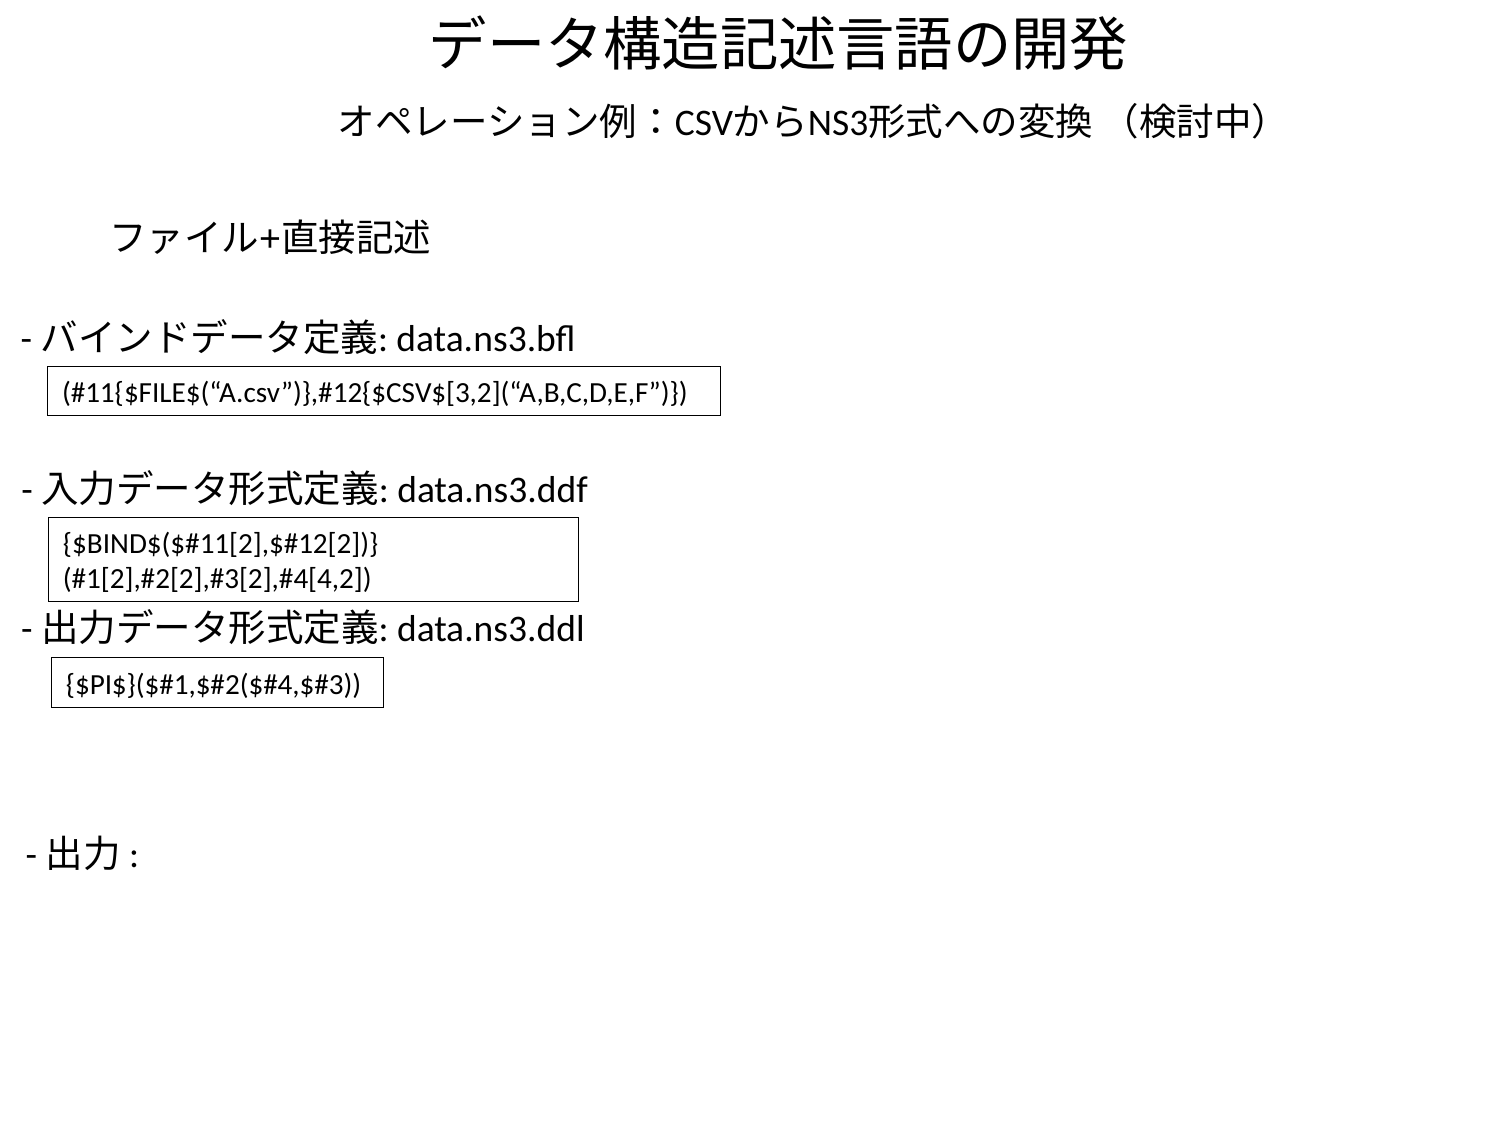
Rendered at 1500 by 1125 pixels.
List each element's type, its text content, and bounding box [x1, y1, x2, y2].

text_box - バインドデータ定義: data.ns3.bfl [5, 307, 591, 367]
text_box (#11{$FILE$(“A.csv”)},#12{$CSV$[3,2](“A,B,C,D,E,F”)}) [47, 366, 721, 416]
text_box {$PI$}($#1,$#2($#4,$#3)) [51, 657, 384, 708]
text_box - 出力 : [10, 822, 163, 882]
text_box オペレーション例：CSVからNS3形式への変換 （検討中） [323, 90, 1305, 151]
text_box - 入力データ形式定義: data.ns3.ddf [6, 457, 603, 518]
text_box - 出力データ形式定義: data.ns3.ddl [6, 597, 600, 657]
text_box データ構造記述言語の開発 [414, 0, 1143, 85]
text_box {$BIND$($#11[2],$#12[2])}(#1[2],#2[2],#3[2],#4[4,2]) [48, 518, 579, 602]
text_box ファイル+直接記述 [94, 200, 447, 264]
